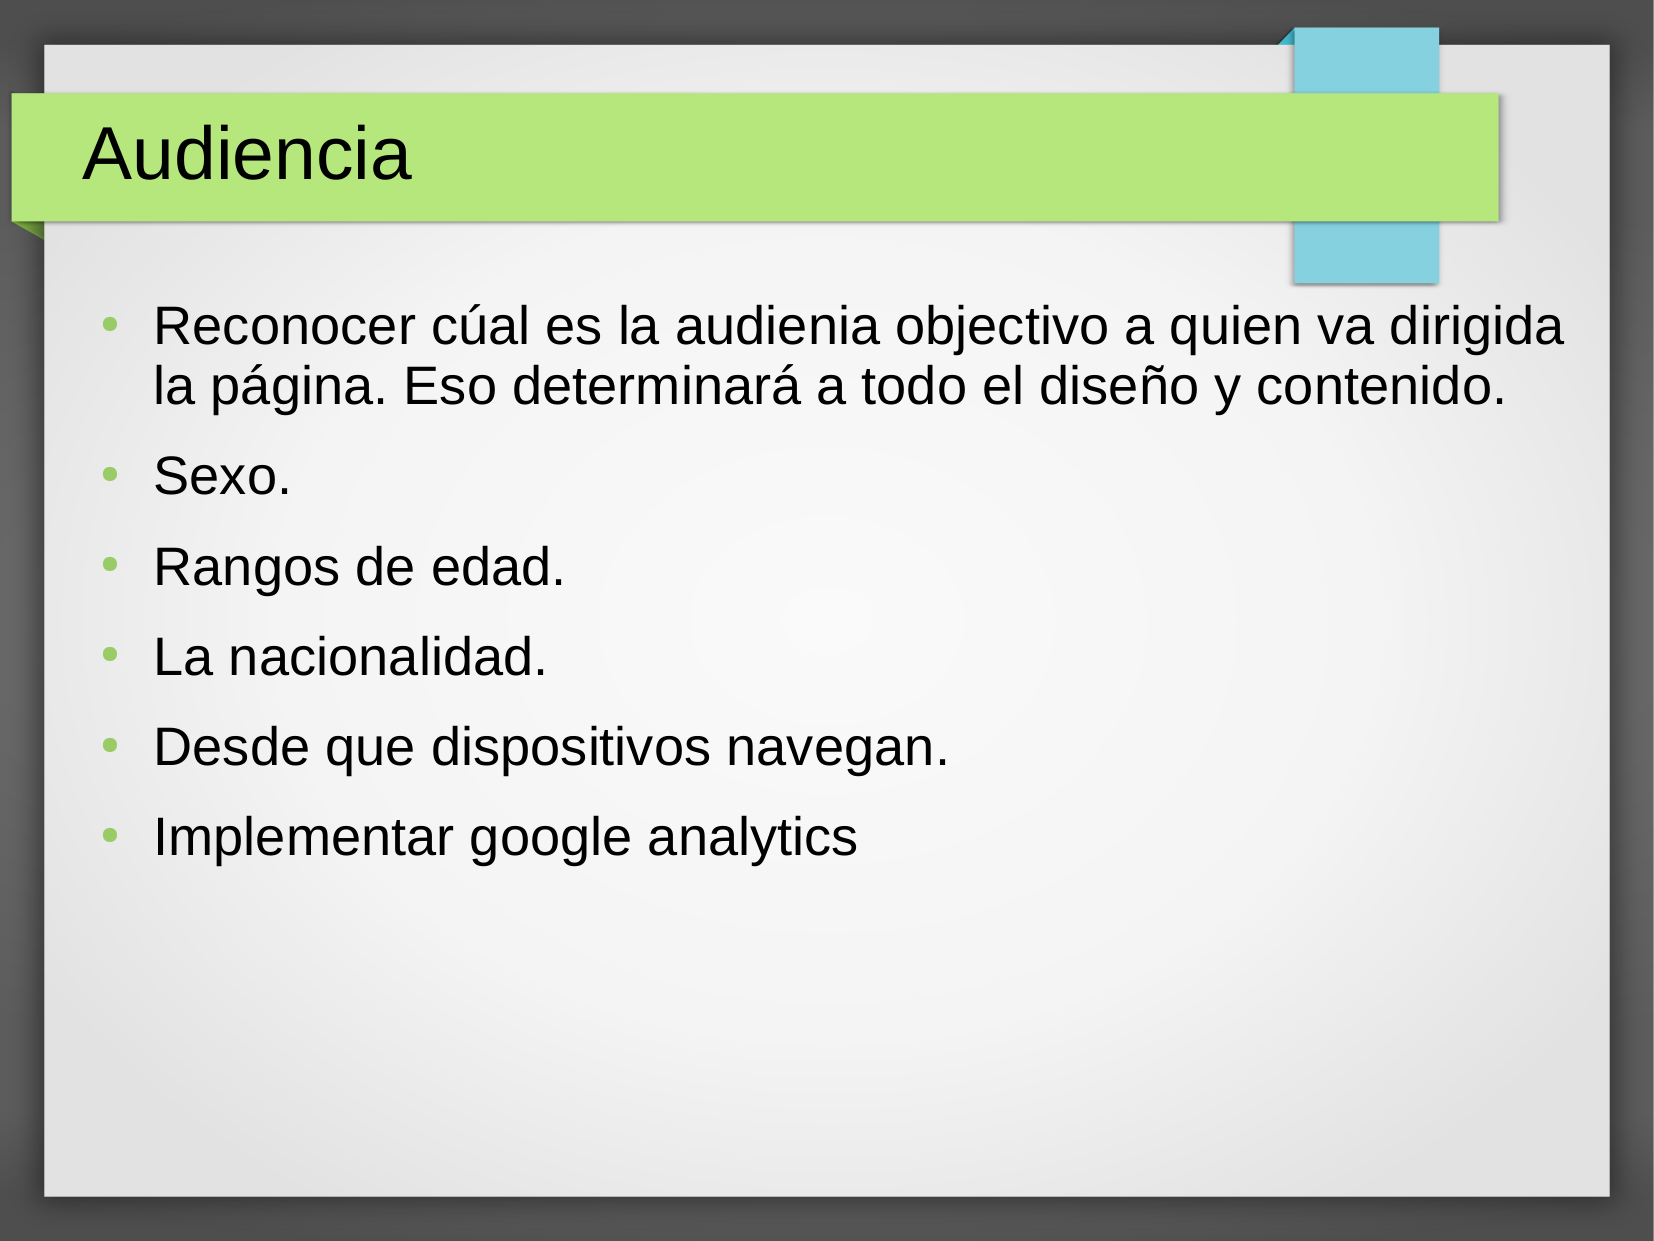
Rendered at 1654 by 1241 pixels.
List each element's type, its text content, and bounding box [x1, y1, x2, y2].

list Reconocer cúal es la audienia objectivo a quien va dirigida la página. Eso determinará a todo el diseño y contenido. Sexo. Rangos de edad. La nacionalidad. Desde que dispositivos navegan. Implementar google analytics [82, 295, 1571, 1015]
title Audiencia [82, 94, 1264, 213]
picture [0, 0, 1654, 1241]
